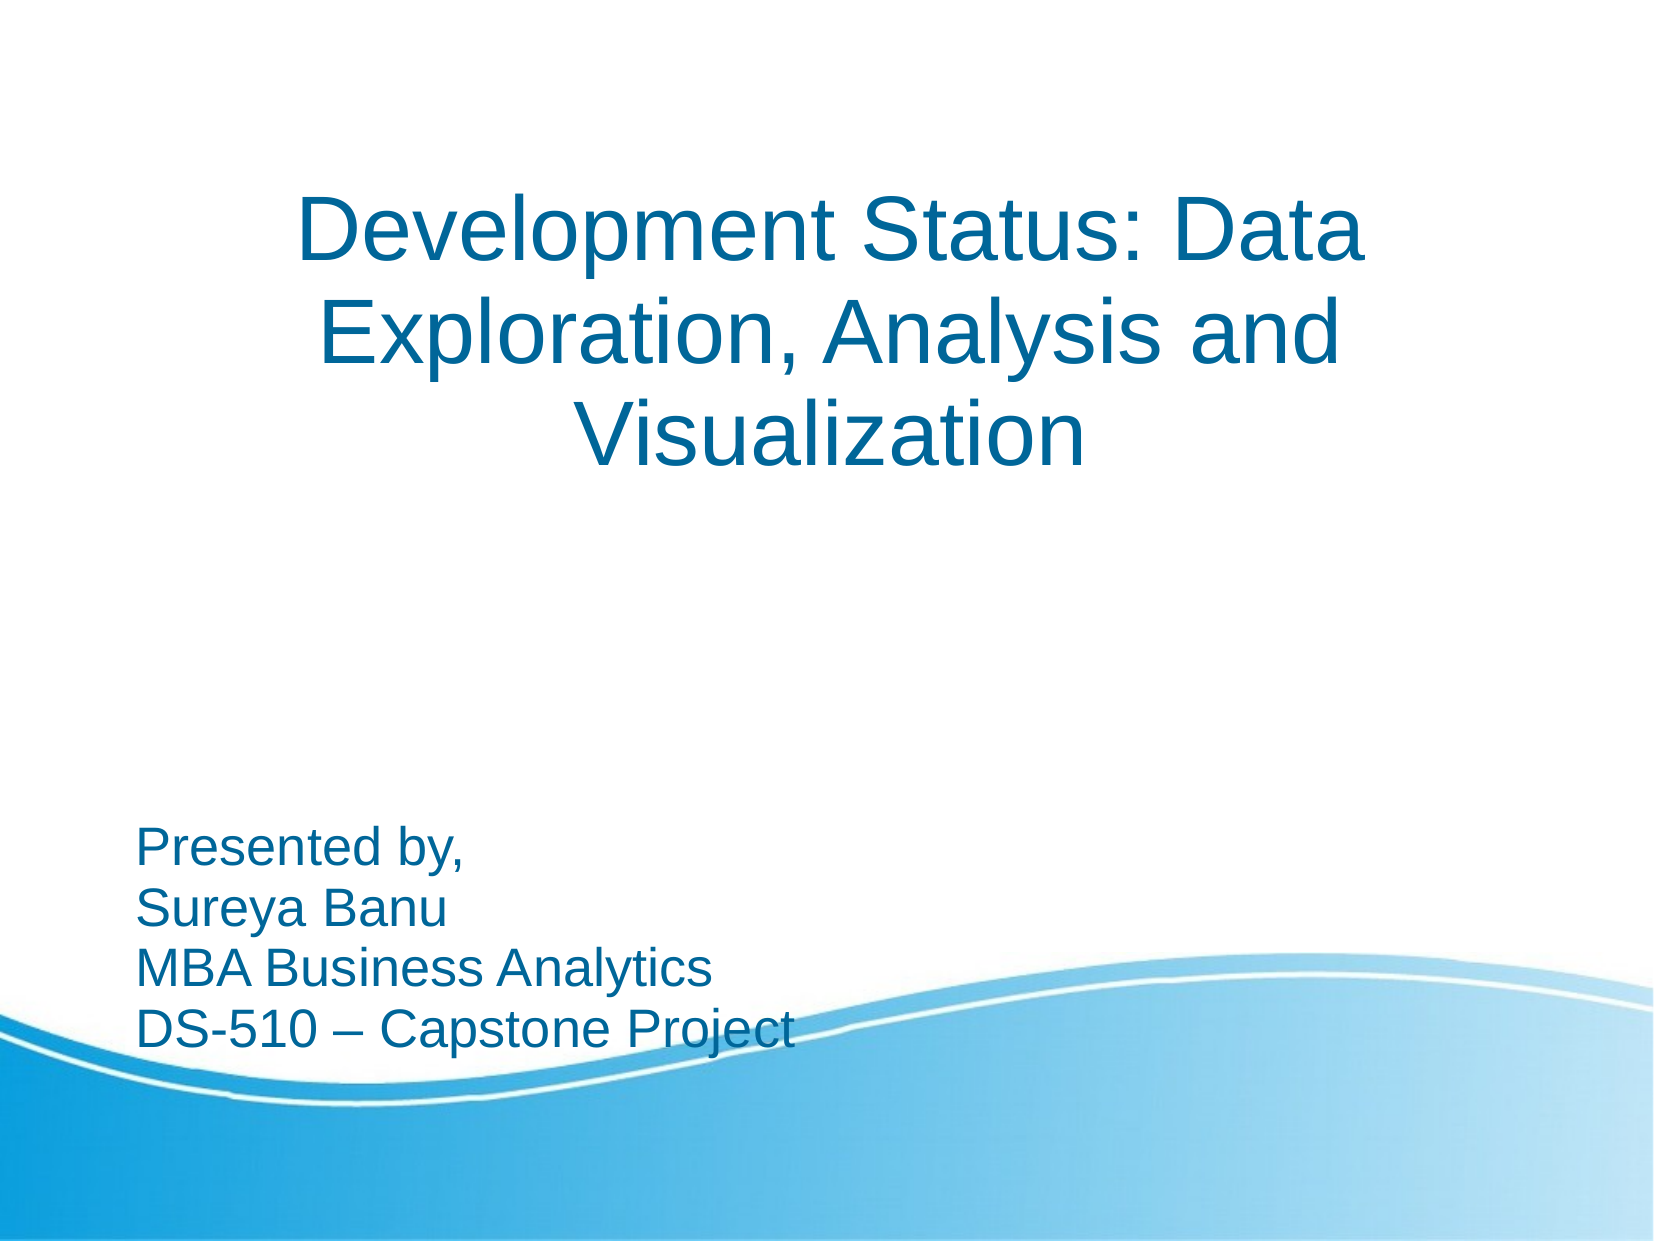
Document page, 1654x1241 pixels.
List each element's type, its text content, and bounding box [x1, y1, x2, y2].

picture [0, 952, 1654, 1241]
title Development Status: Data Exploration, Analysis and Visualization [86, 177, 1576, 486]
title Presented by, Sureya Banu MBA Business Analytics DS-510 – Capstone Project [135, 720, 964, 1156]
